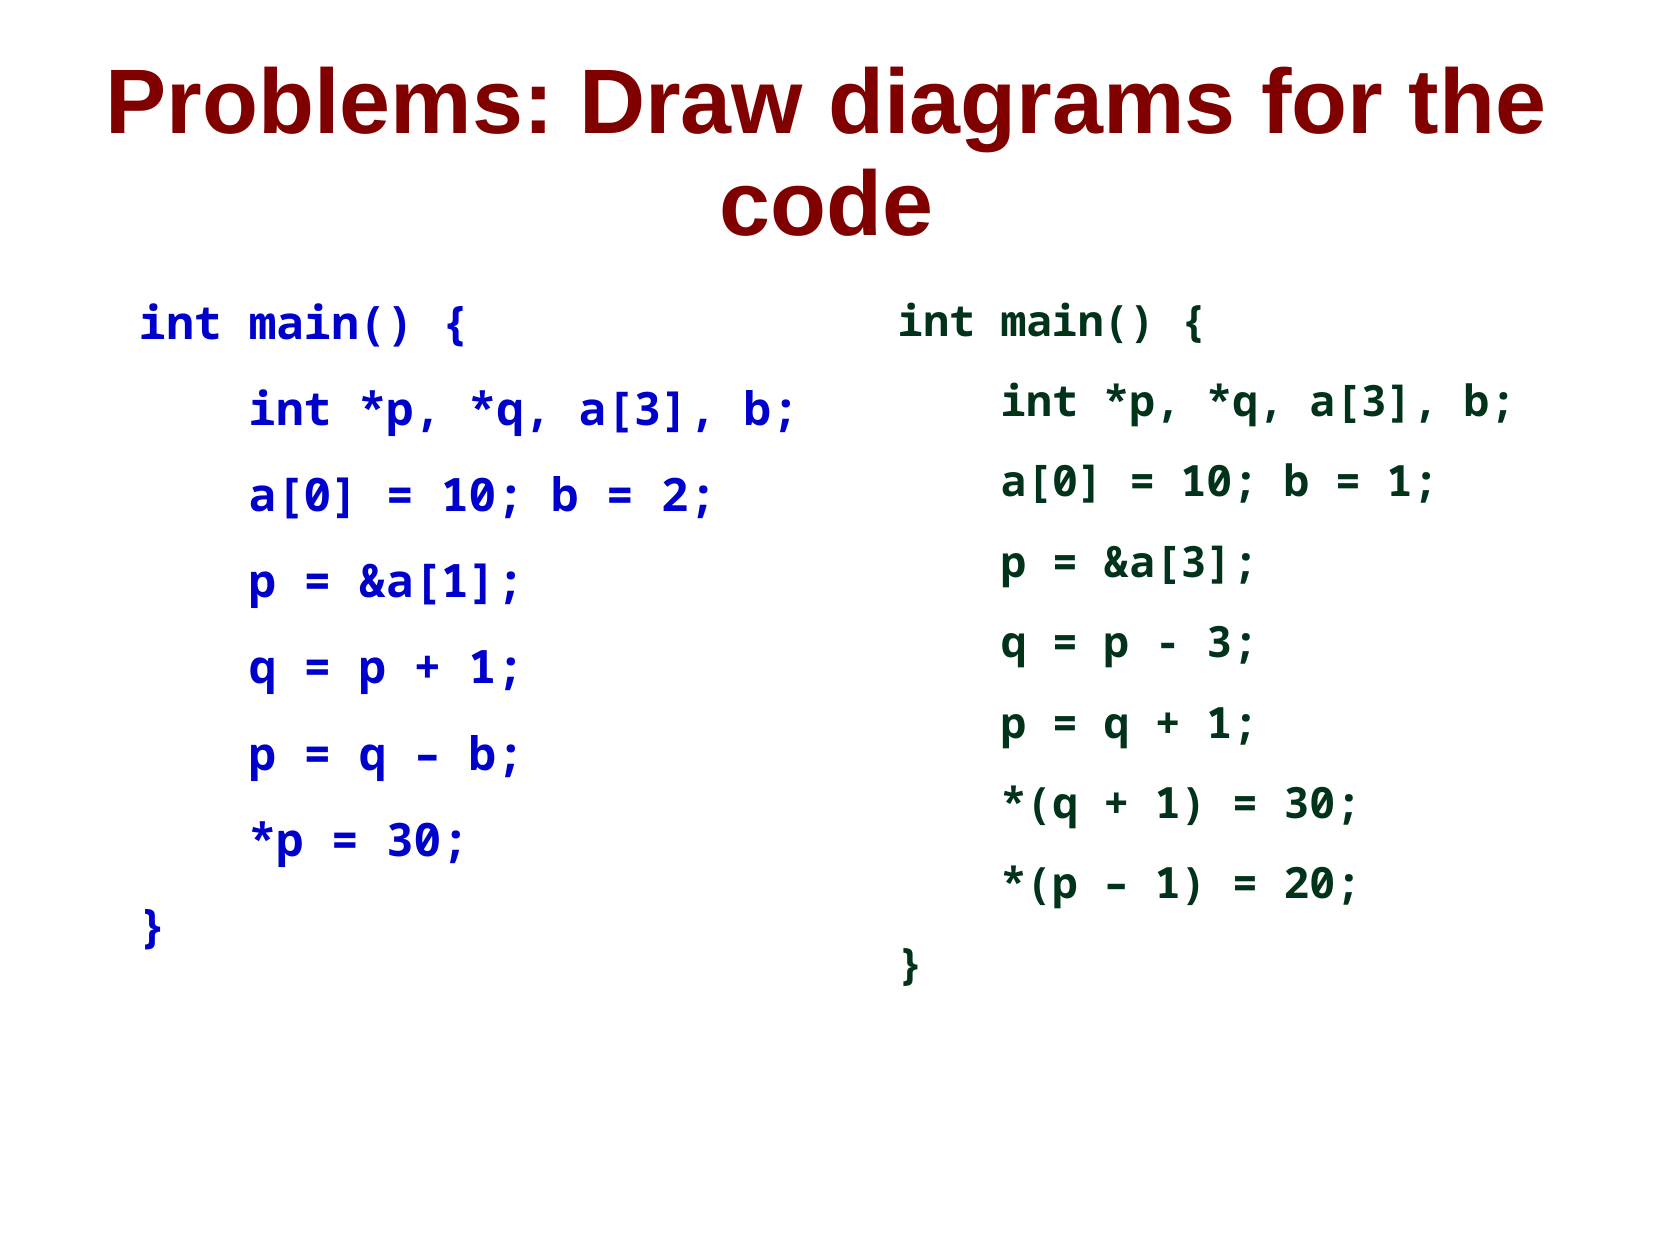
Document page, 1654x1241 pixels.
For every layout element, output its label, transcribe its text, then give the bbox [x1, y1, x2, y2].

list int main() { int *p, *q, a[3], b; a[0] = 10; b = 2; p = &a[1]; q = p + 1; p = q – b; *p = 30; } [82, 290, 809, 1010]
title Problems: Draw diagrams for the code [82, 49, 1571, 257]
list int main() { int *p, *q, a[3], b; a[0] = 10; b = 1; p = &a[3]; q = p - 3; p = q + 1; *(q + 1) = 30; *(p – 1) = 20; } [845, 290, 1572, 1010]
